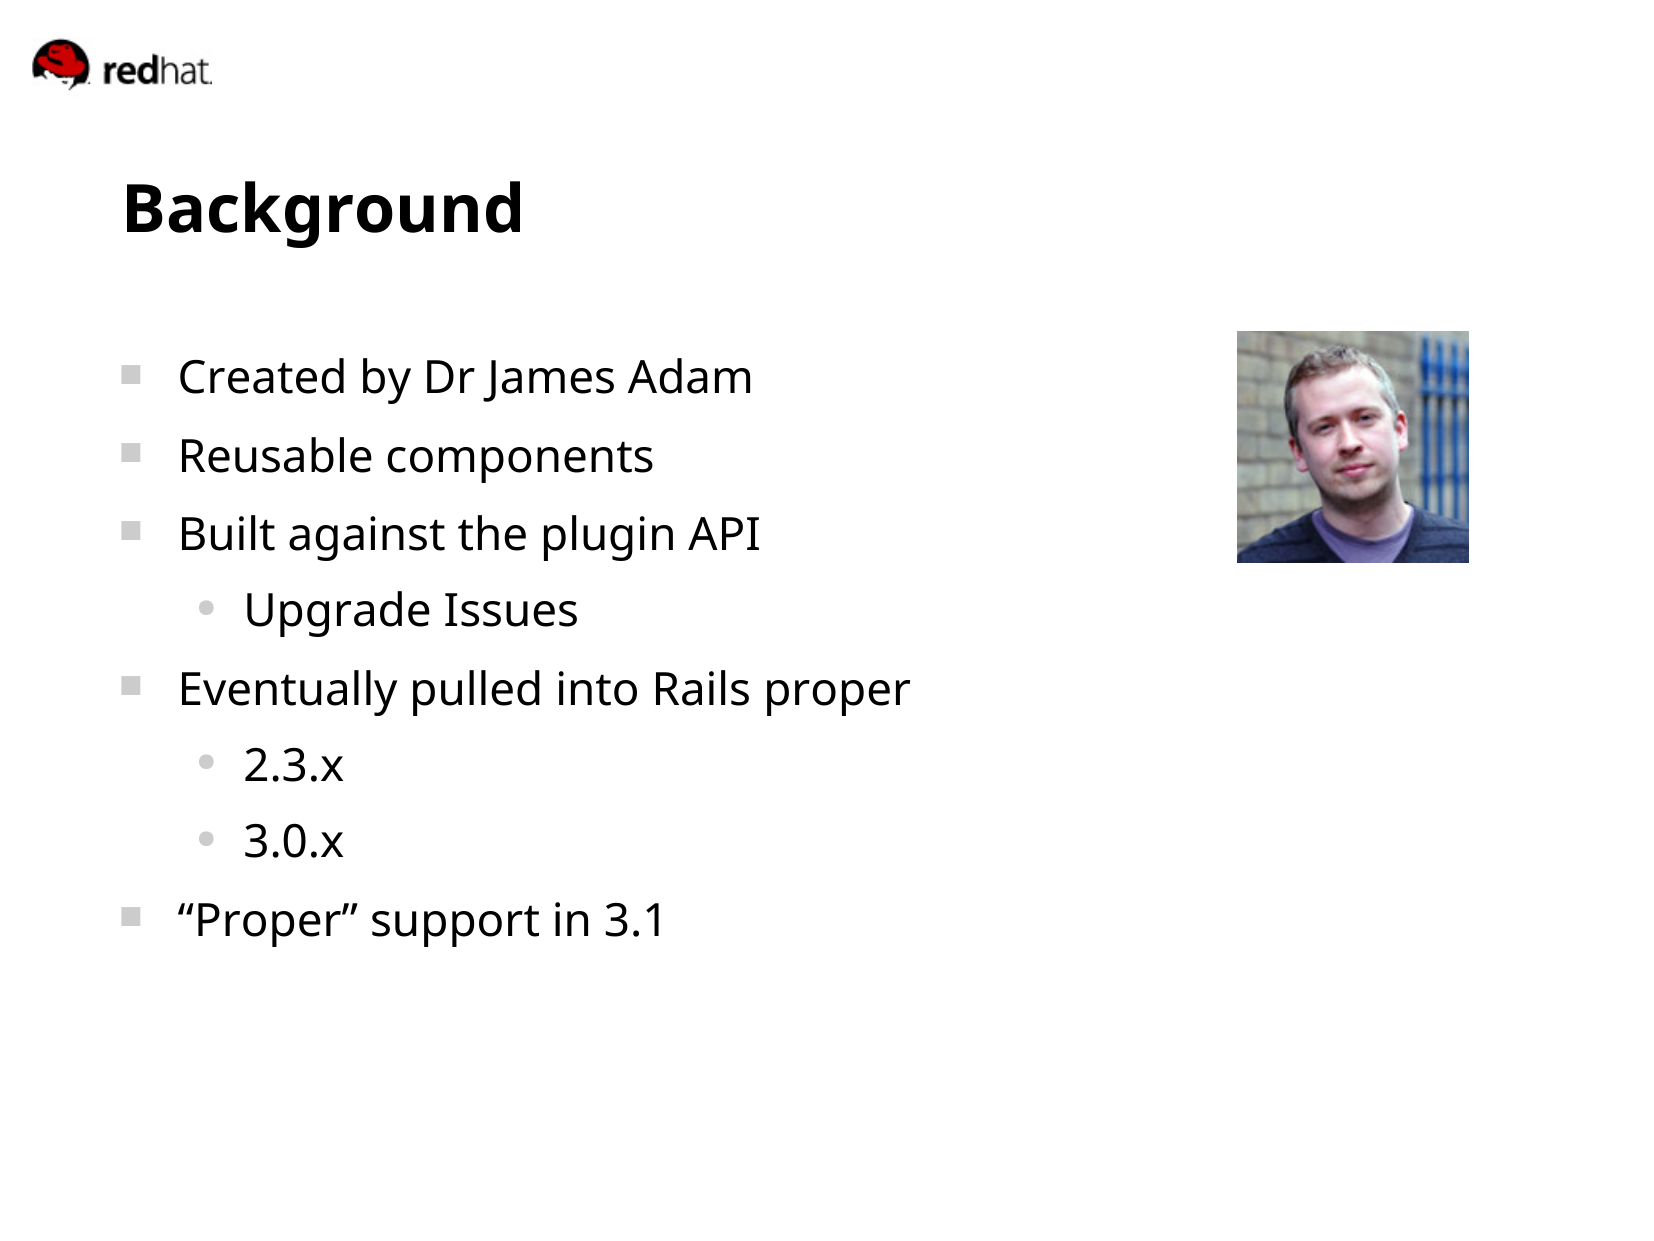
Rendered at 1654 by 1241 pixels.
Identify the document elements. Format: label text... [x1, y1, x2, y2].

picture [31, 37, 212, 98]
title Background [121, 102, 1534, 310]
list Created by Dr James Adam Reusable components Built against the plugin API Upgrade Issues Eventually pulled into Rails proper 2.3.x 3.0.x “Proper” support in 3.1 [121, 344, 1534, 1127]
picture [1237, 331, 1469, 563]
